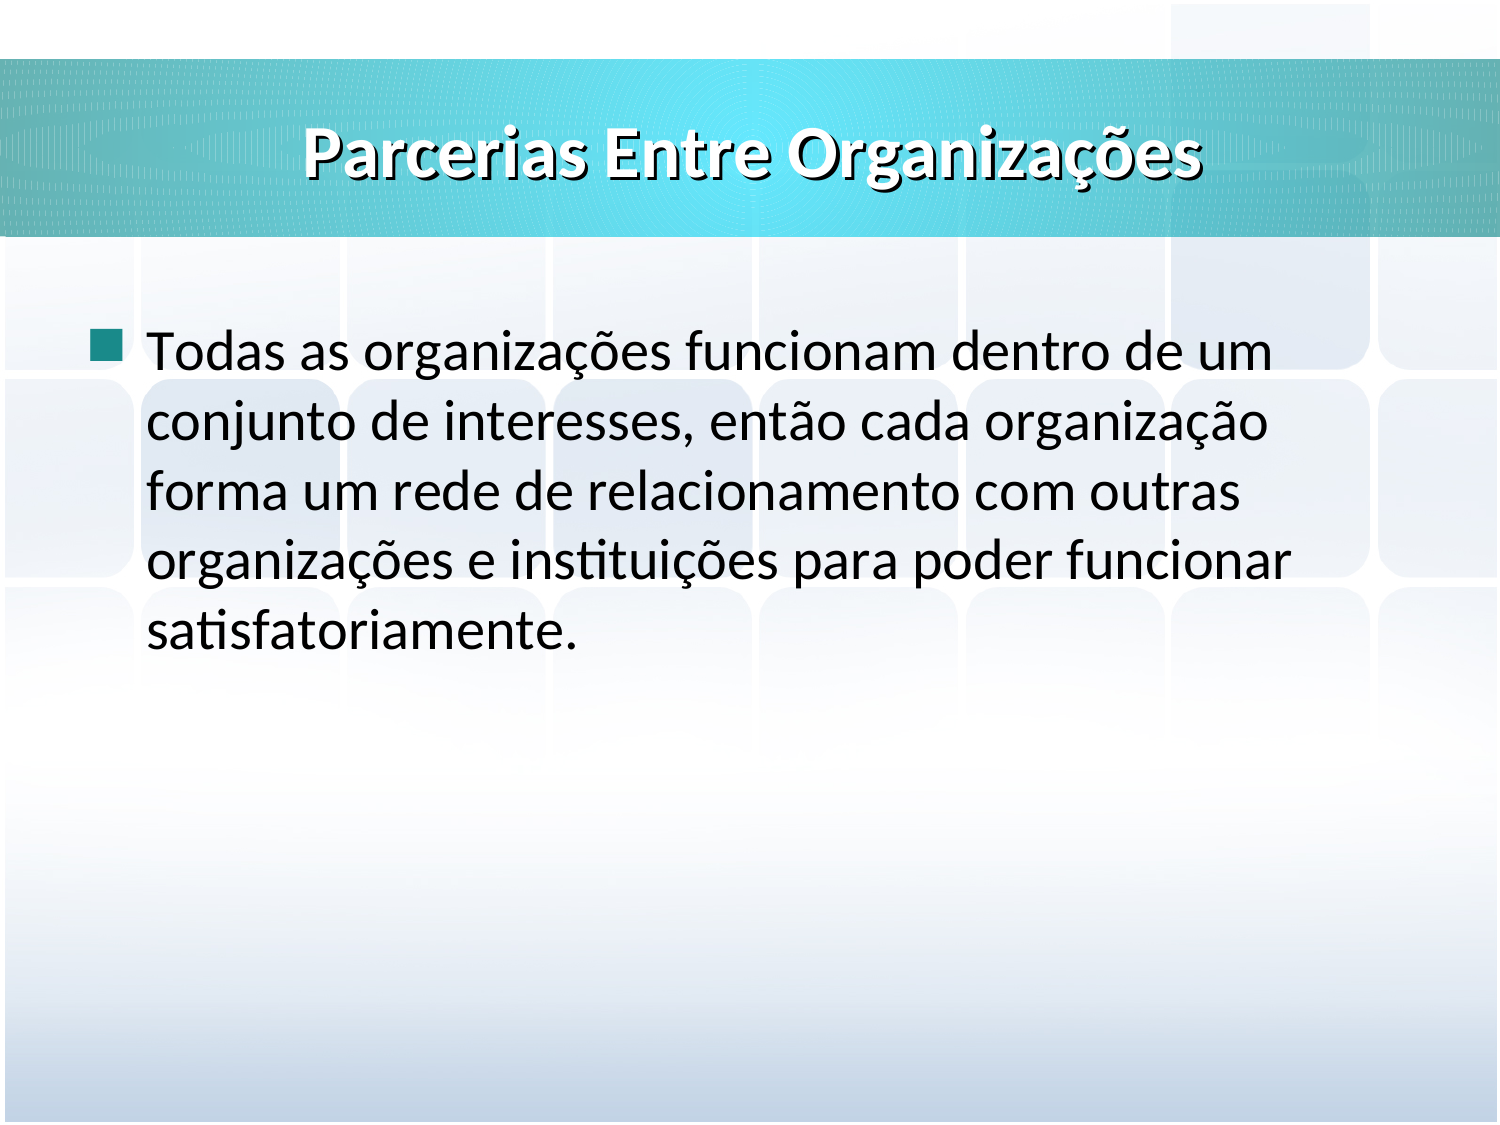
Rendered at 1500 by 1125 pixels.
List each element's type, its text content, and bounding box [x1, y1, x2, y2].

text_box Parcerias Entre Organizações [0, 59, 1500, 237]
list Todas as organizações funcionam dentro de um conjunto de interesses, então cada organização forma um rede de relacionamento com outras organizações e instituições para poder funcionar satisfatoriamente. [75, 304, 1426, 1048]
picture [0, 237, 1500, 1125]
picture [0, 0, 1500, 59]
